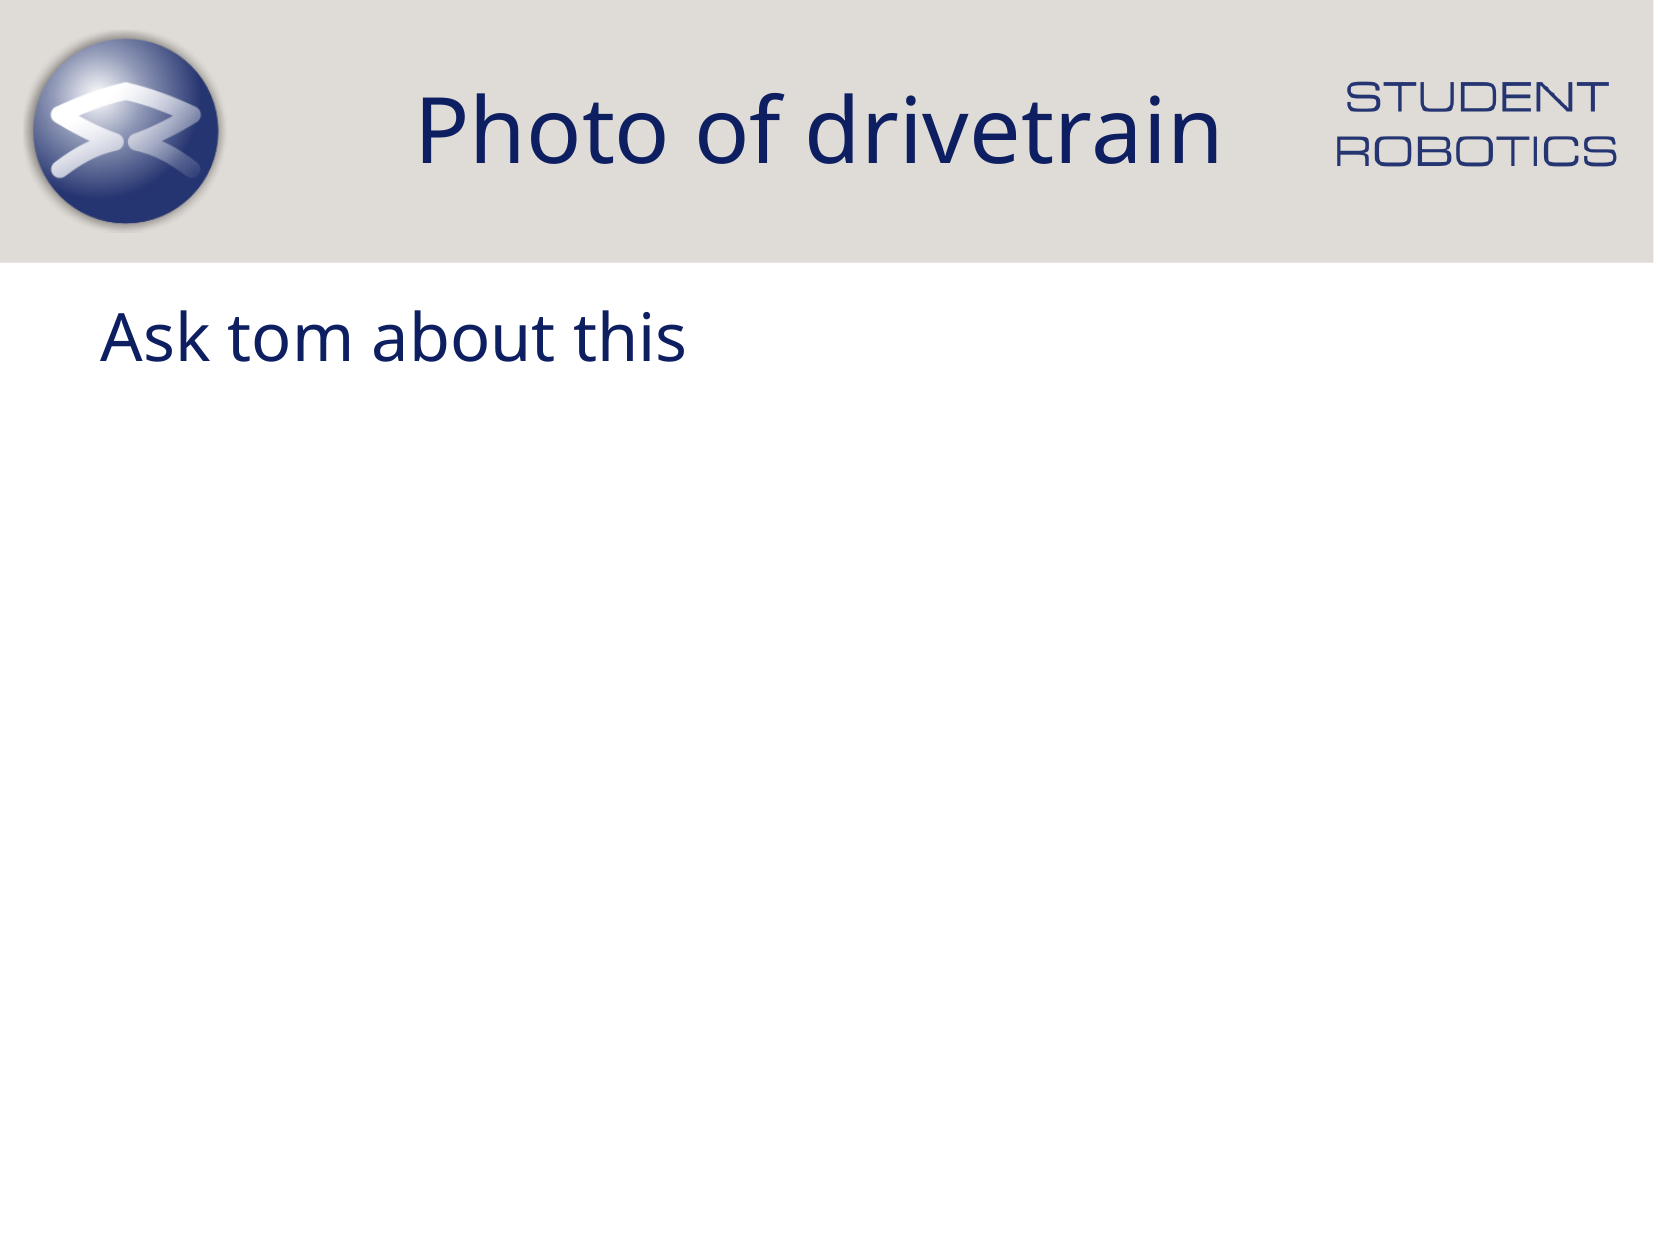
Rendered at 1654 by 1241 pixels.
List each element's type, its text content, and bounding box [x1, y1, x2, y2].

title Photo of drivetrain [82, 7, 1571, 250]
picture [9, 19, 82, 245]
list Ask tom about this [82, 290, 1571, 1094]
picture [1571, 68, 1633, 174]
